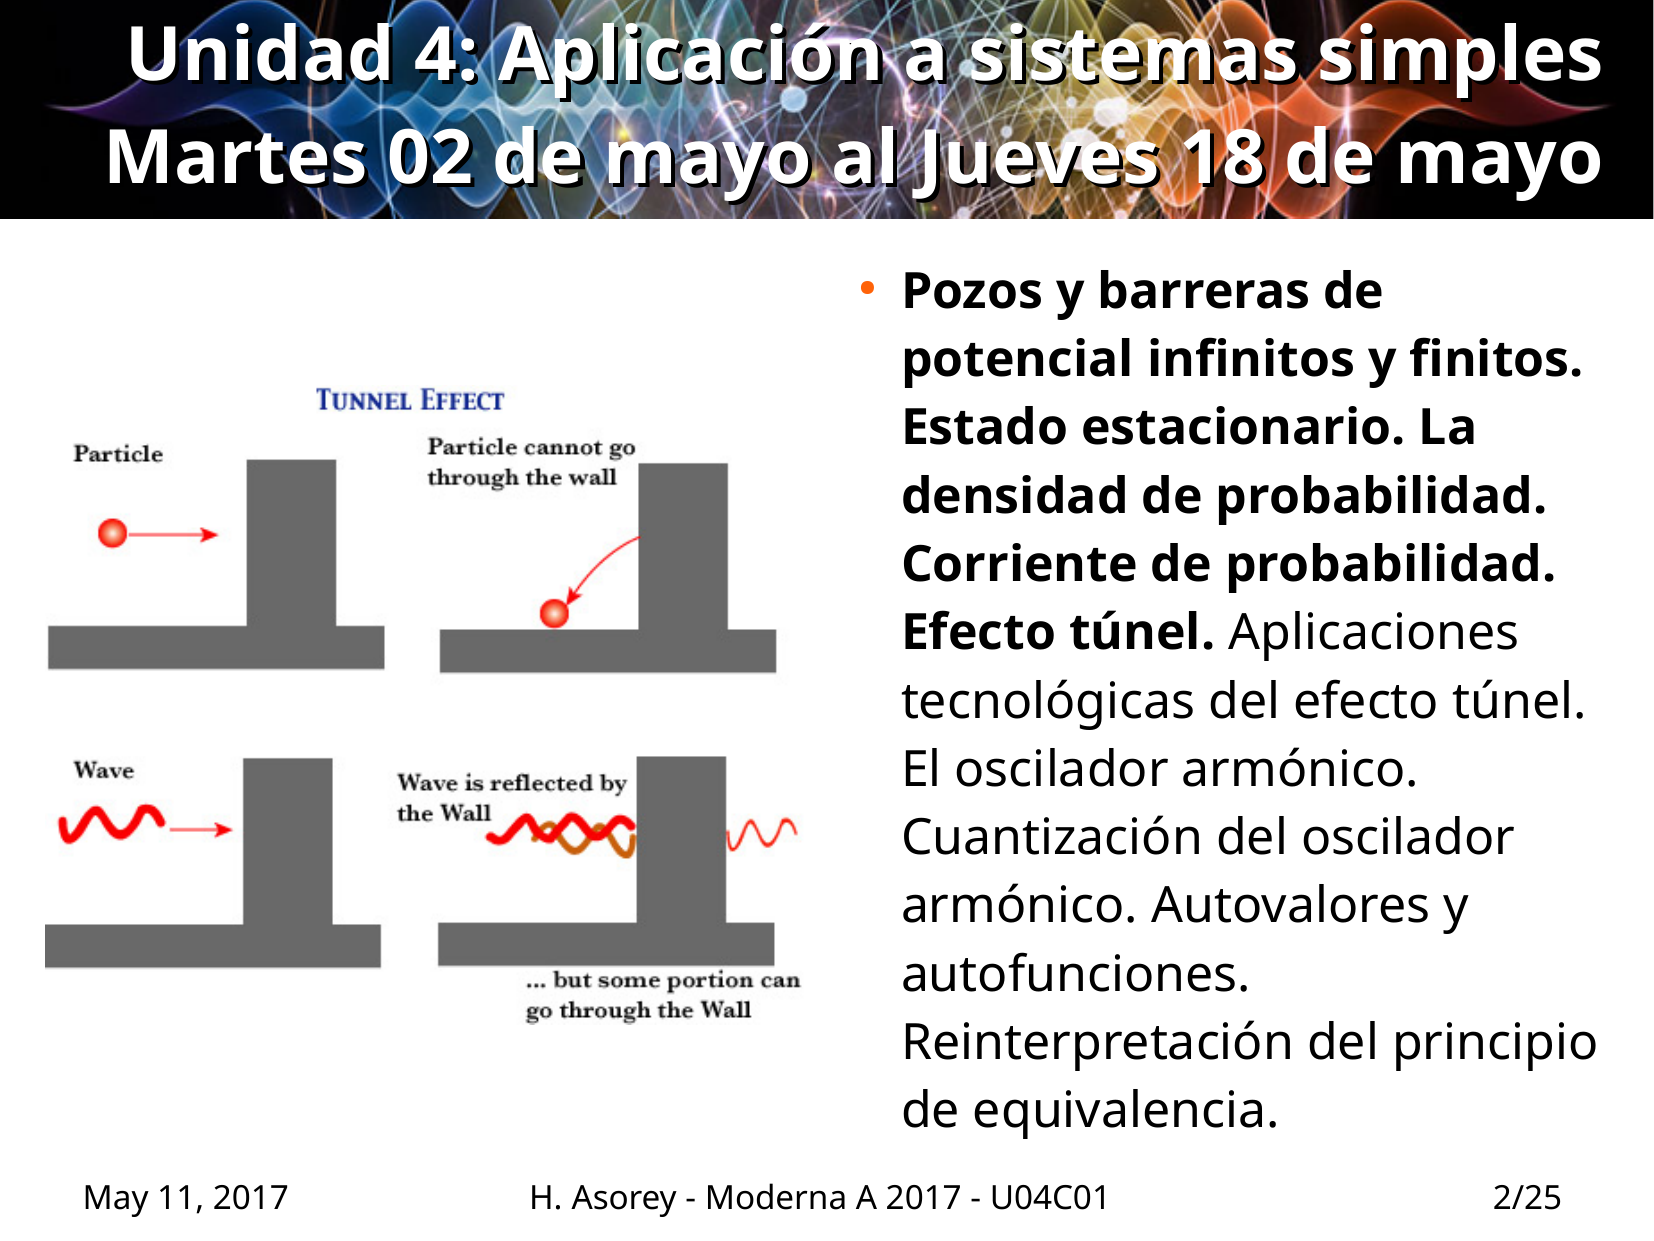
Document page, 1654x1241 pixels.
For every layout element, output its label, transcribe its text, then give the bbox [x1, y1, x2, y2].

picture [45, 385, 807, 1025]
picture [0, 0, 1654, 219]
title Unidad 4: Aplicación a sistemas simples Martes 02 de mayo al Jueves 18 de mayo [45, 11, 1606, 195]
list Pozos y barreras de potencial infinitos y finitos. Estado estacionario. La densidad de probabilidad. Corriente de probabilidad. Efecto túnel. Aplicaciones tecnológicas del efecto túnel. El oscilador armónico. Cuantización del oscilador armónico. Autovalores y autofunciones. Reinterpretación del principio de equivalencia. [844, 255, 1606, 1156]
